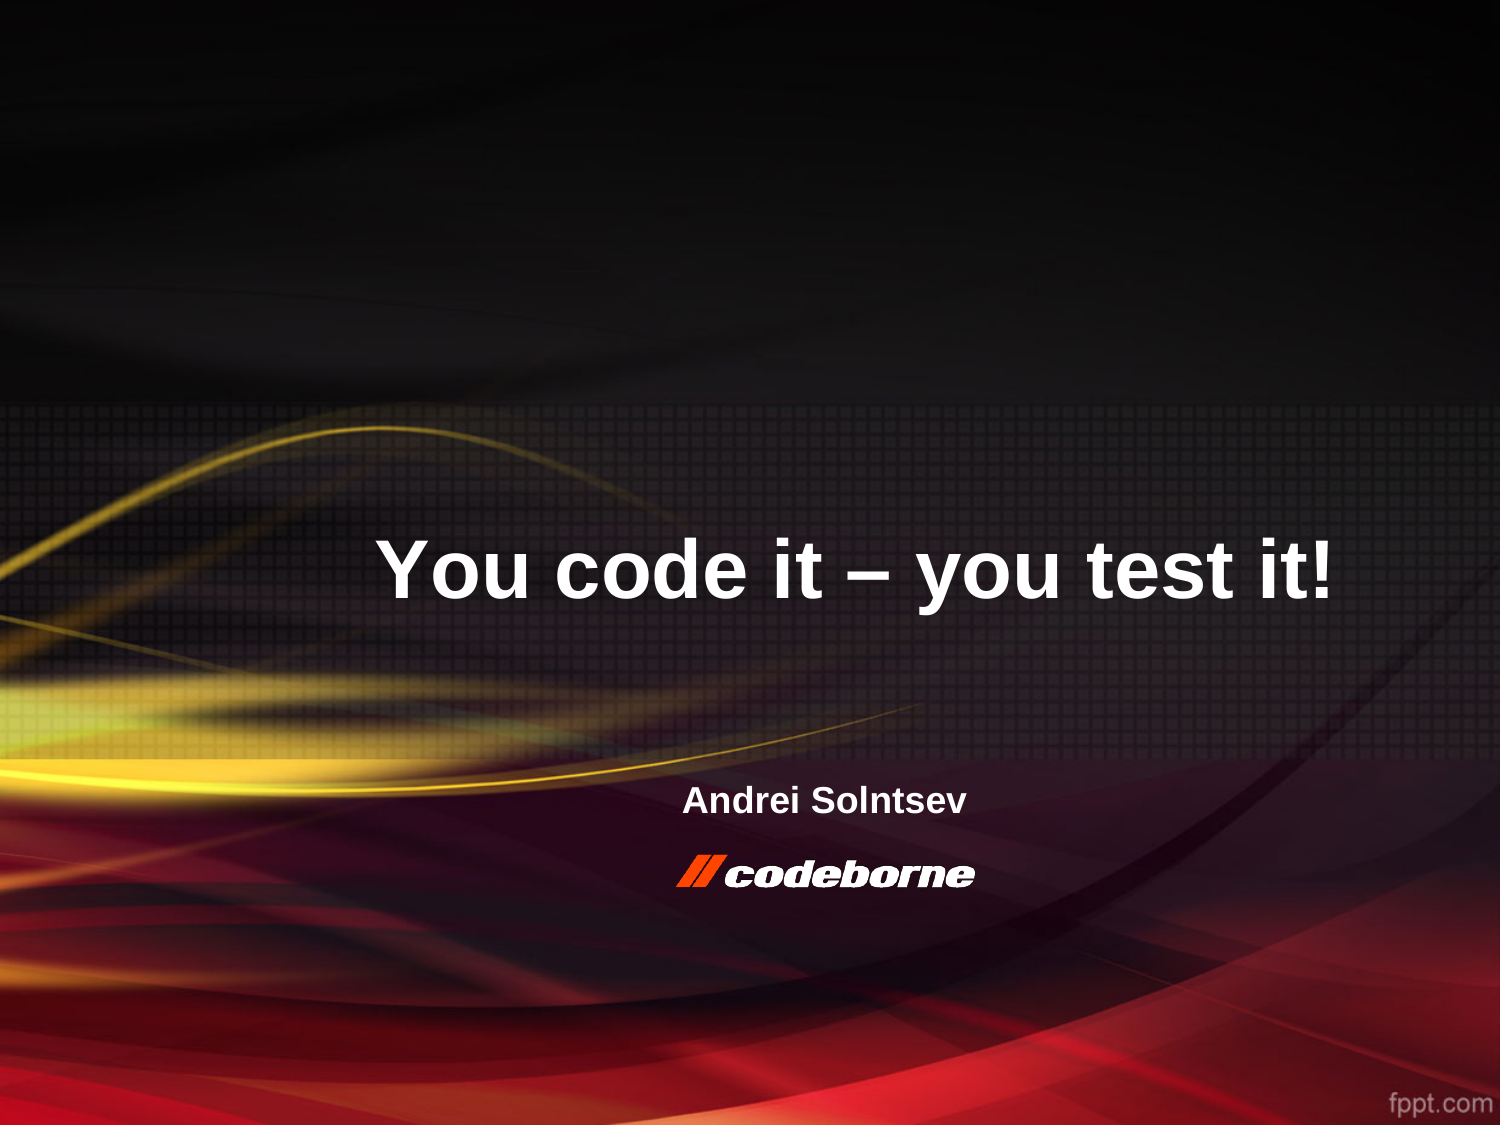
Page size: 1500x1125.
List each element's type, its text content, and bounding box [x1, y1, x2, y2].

picture [0, 0, 1500, 1125]
title You code it – you test it! [360, 456, 1441, 676]
text_box Andrei Solntsev [631, 757, 1152, 840]
